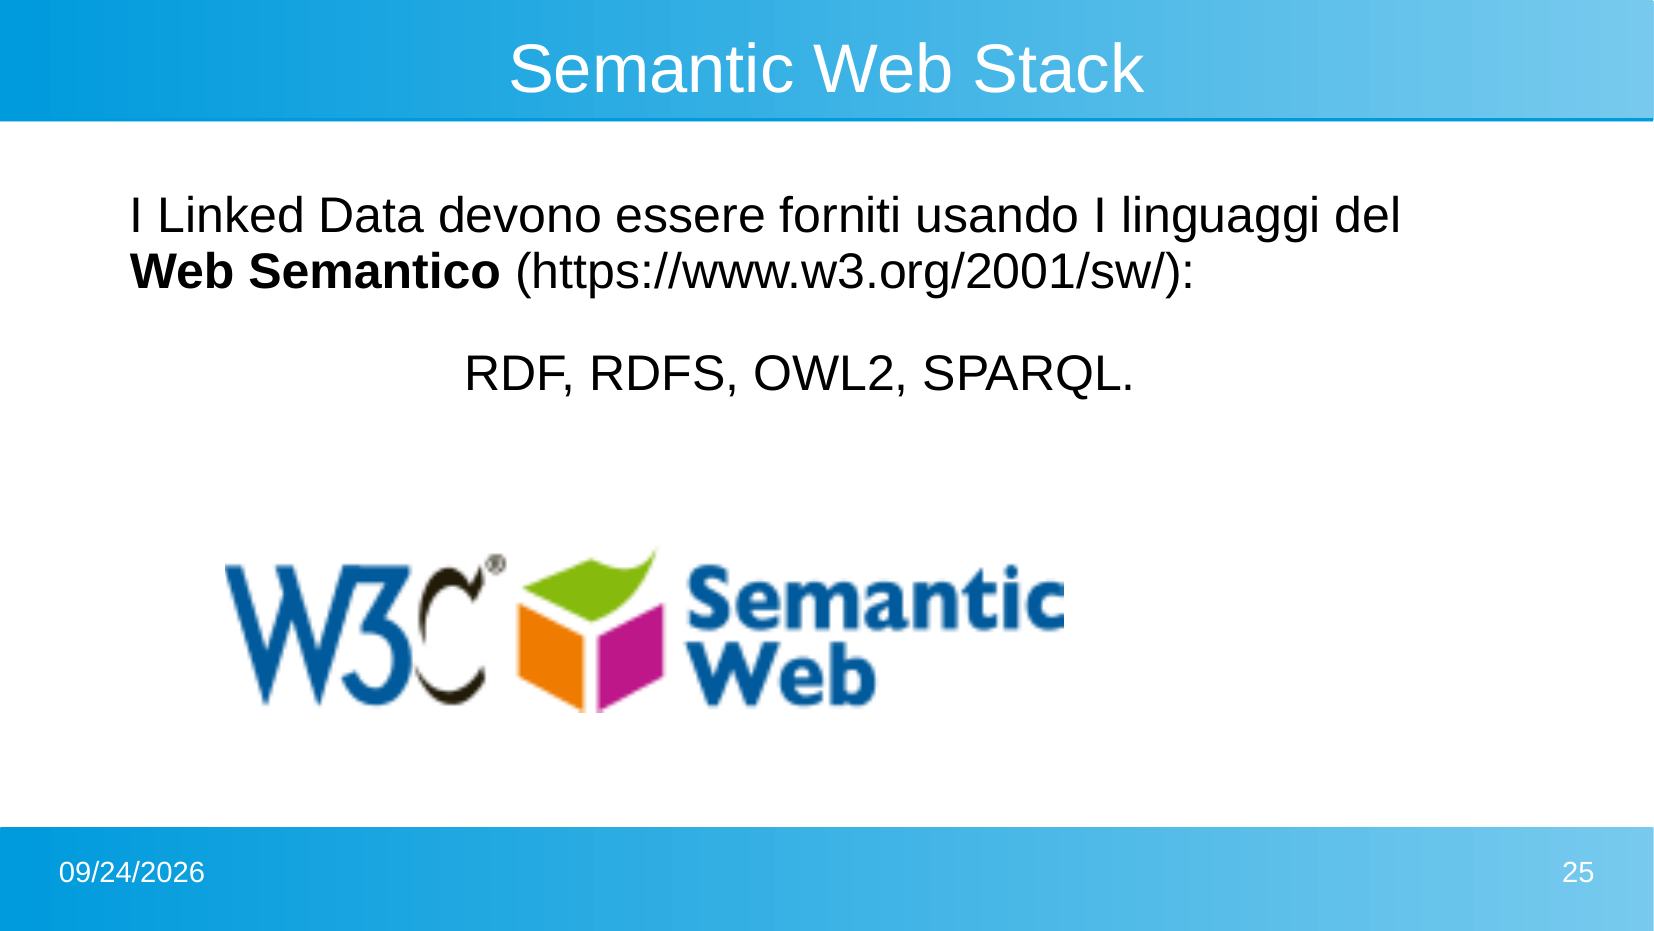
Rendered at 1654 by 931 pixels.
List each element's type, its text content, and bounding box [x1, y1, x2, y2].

text_box RDF, RDFS, OWL2, SPARQL. [450, 337, 1163, 413]
list I Linked Data devono essere forniti usando I linguaggi del Web Semantico (https://www.w3.org/2001/sw/): [59, 187, 1501, 324]
title Semantic Web Stack [59, 29, 1595, 108]
picture [225, 545, 1064, 713]
